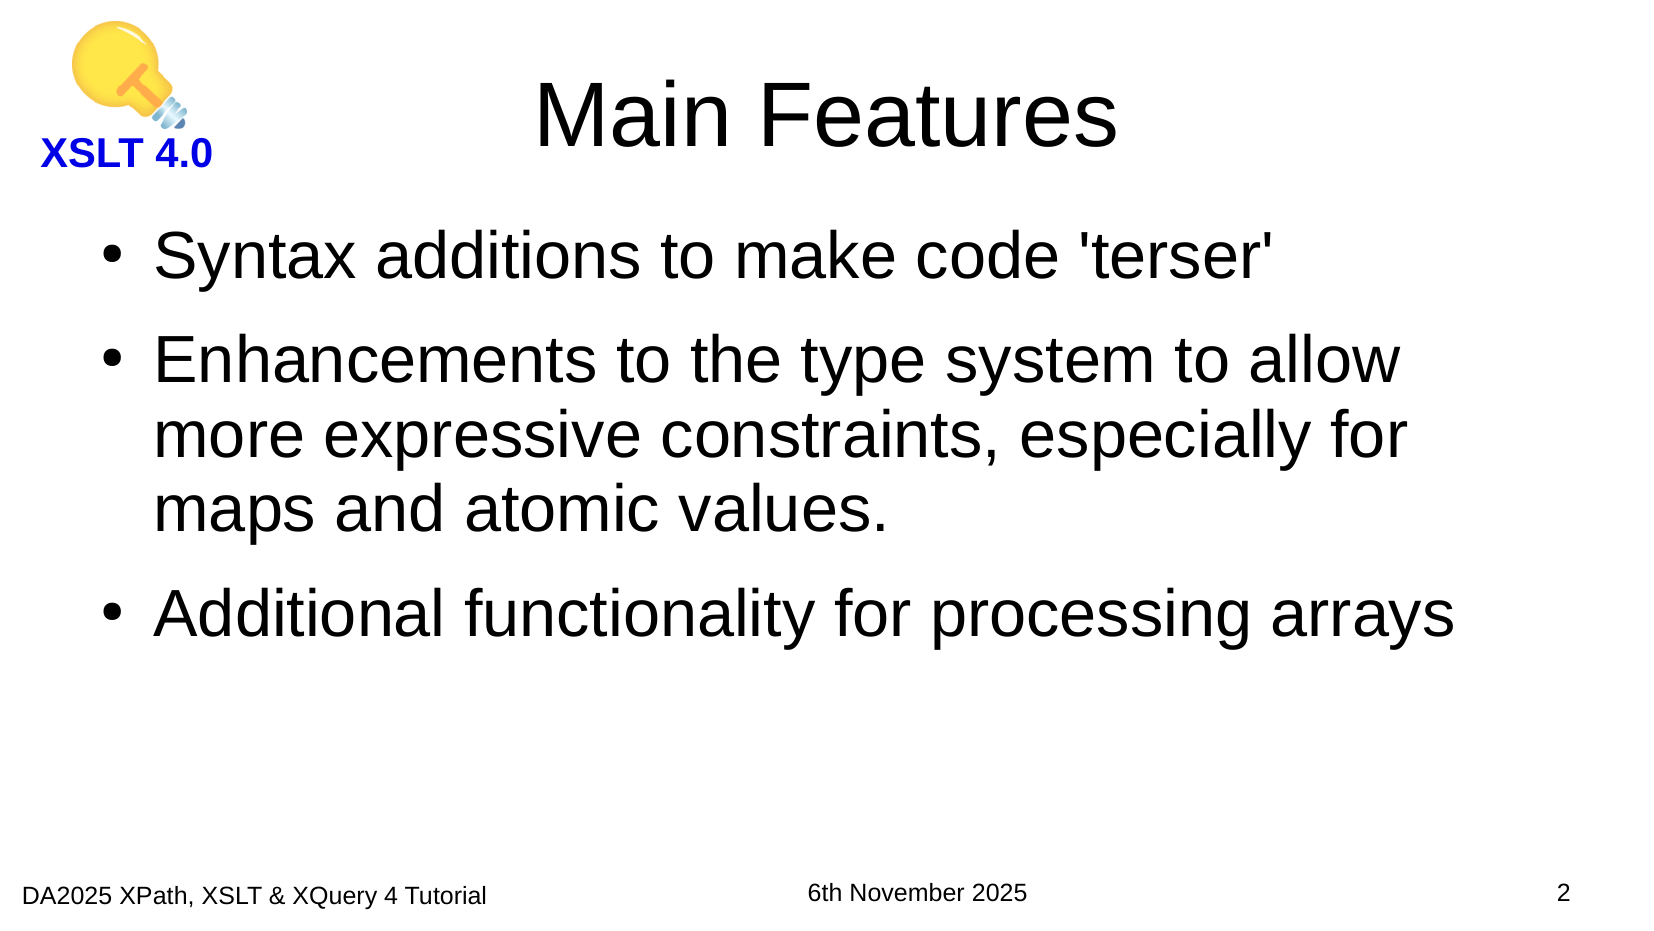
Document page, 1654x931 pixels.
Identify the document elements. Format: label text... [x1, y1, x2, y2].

picture [72, 21, 82, 129]
title Main Features [82, 12, 1571, 217]
list Syntax additions to make code 'terser' Enhancements to the type system to allow more expressive constraints, especially for maps and atomic values. Additional functionality for processing arrays [82, 217, 1571, 758]
